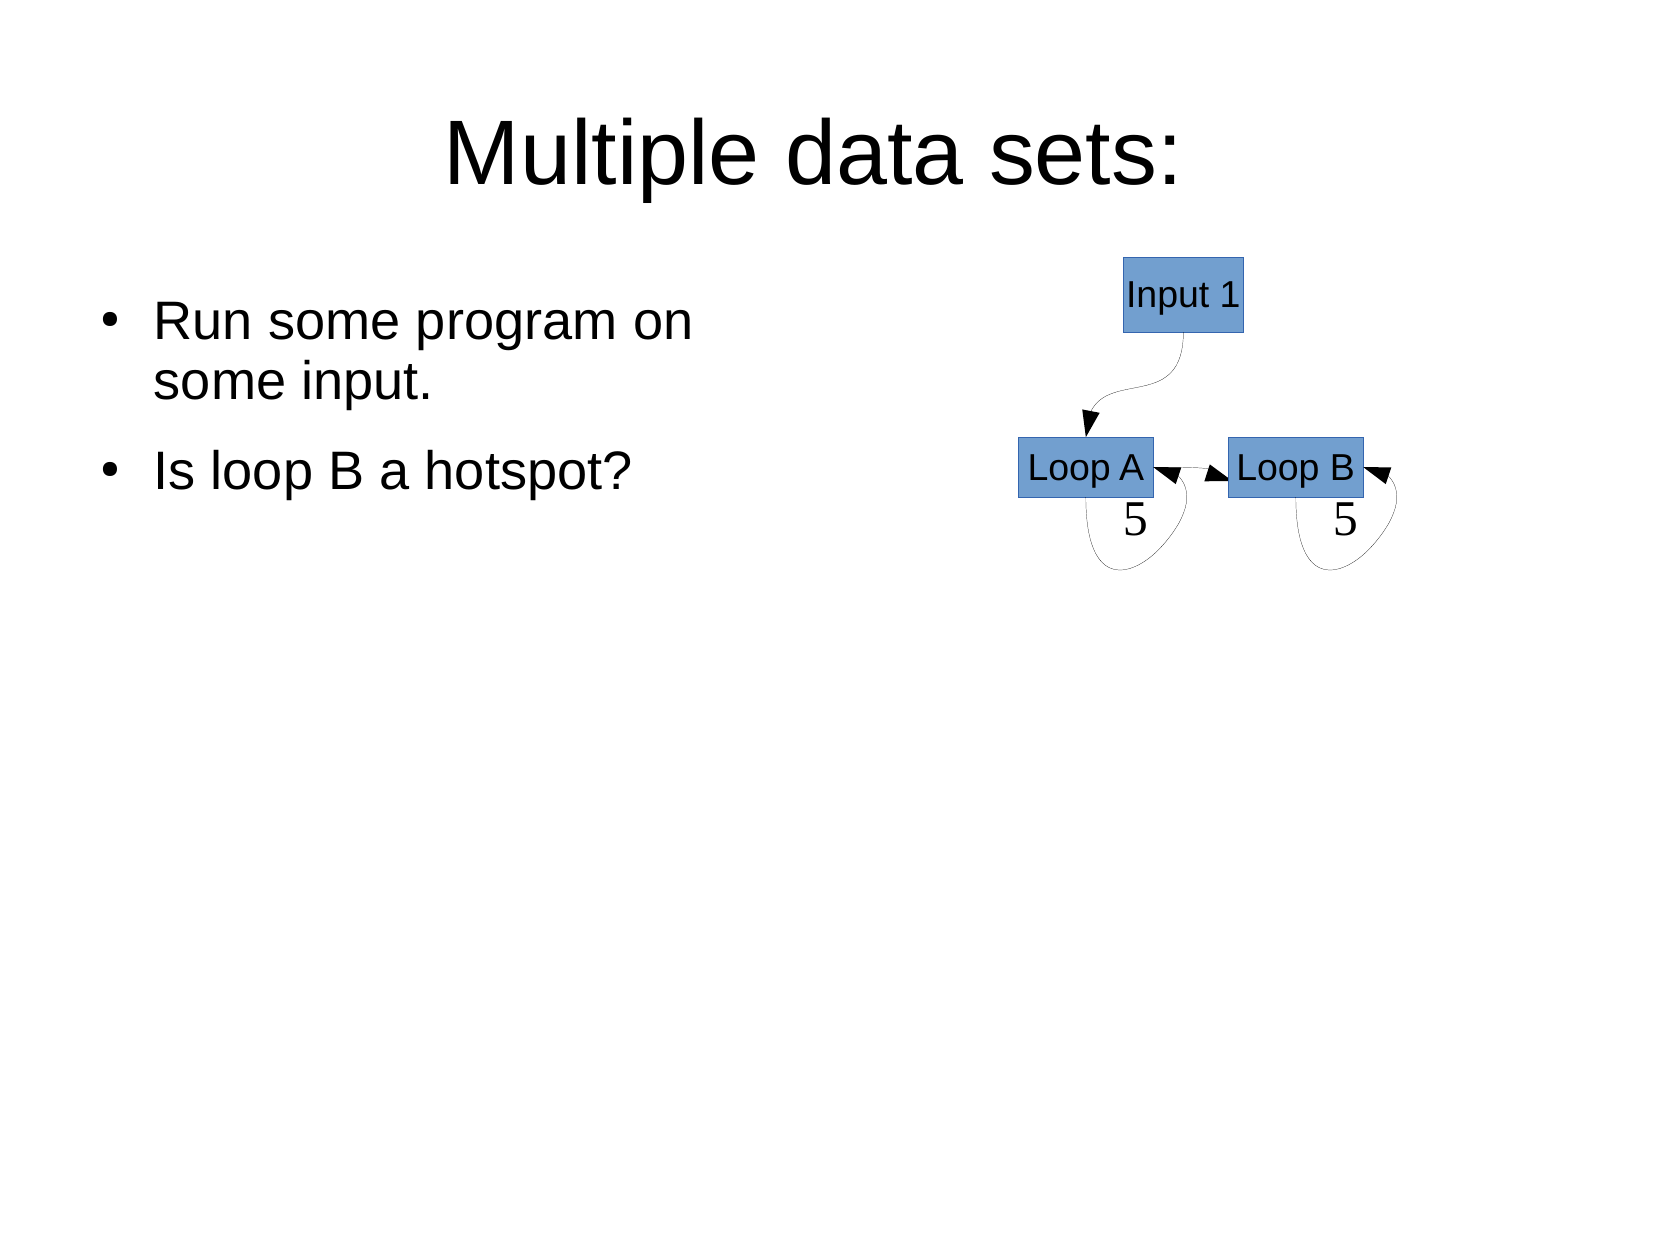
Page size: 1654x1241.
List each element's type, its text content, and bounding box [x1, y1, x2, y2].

list Run some program on some input. Is loop B a hotspot? [82, 290, 809, 1010]
text_box Loop B [1228, 437, 1364, 498]
title Multiple data sets: [82, 49, 1571, 257]
text_box Input 1 [1123, 257, 1244, 333]
text_box Loop A [1018, 437, 1154, 498]
